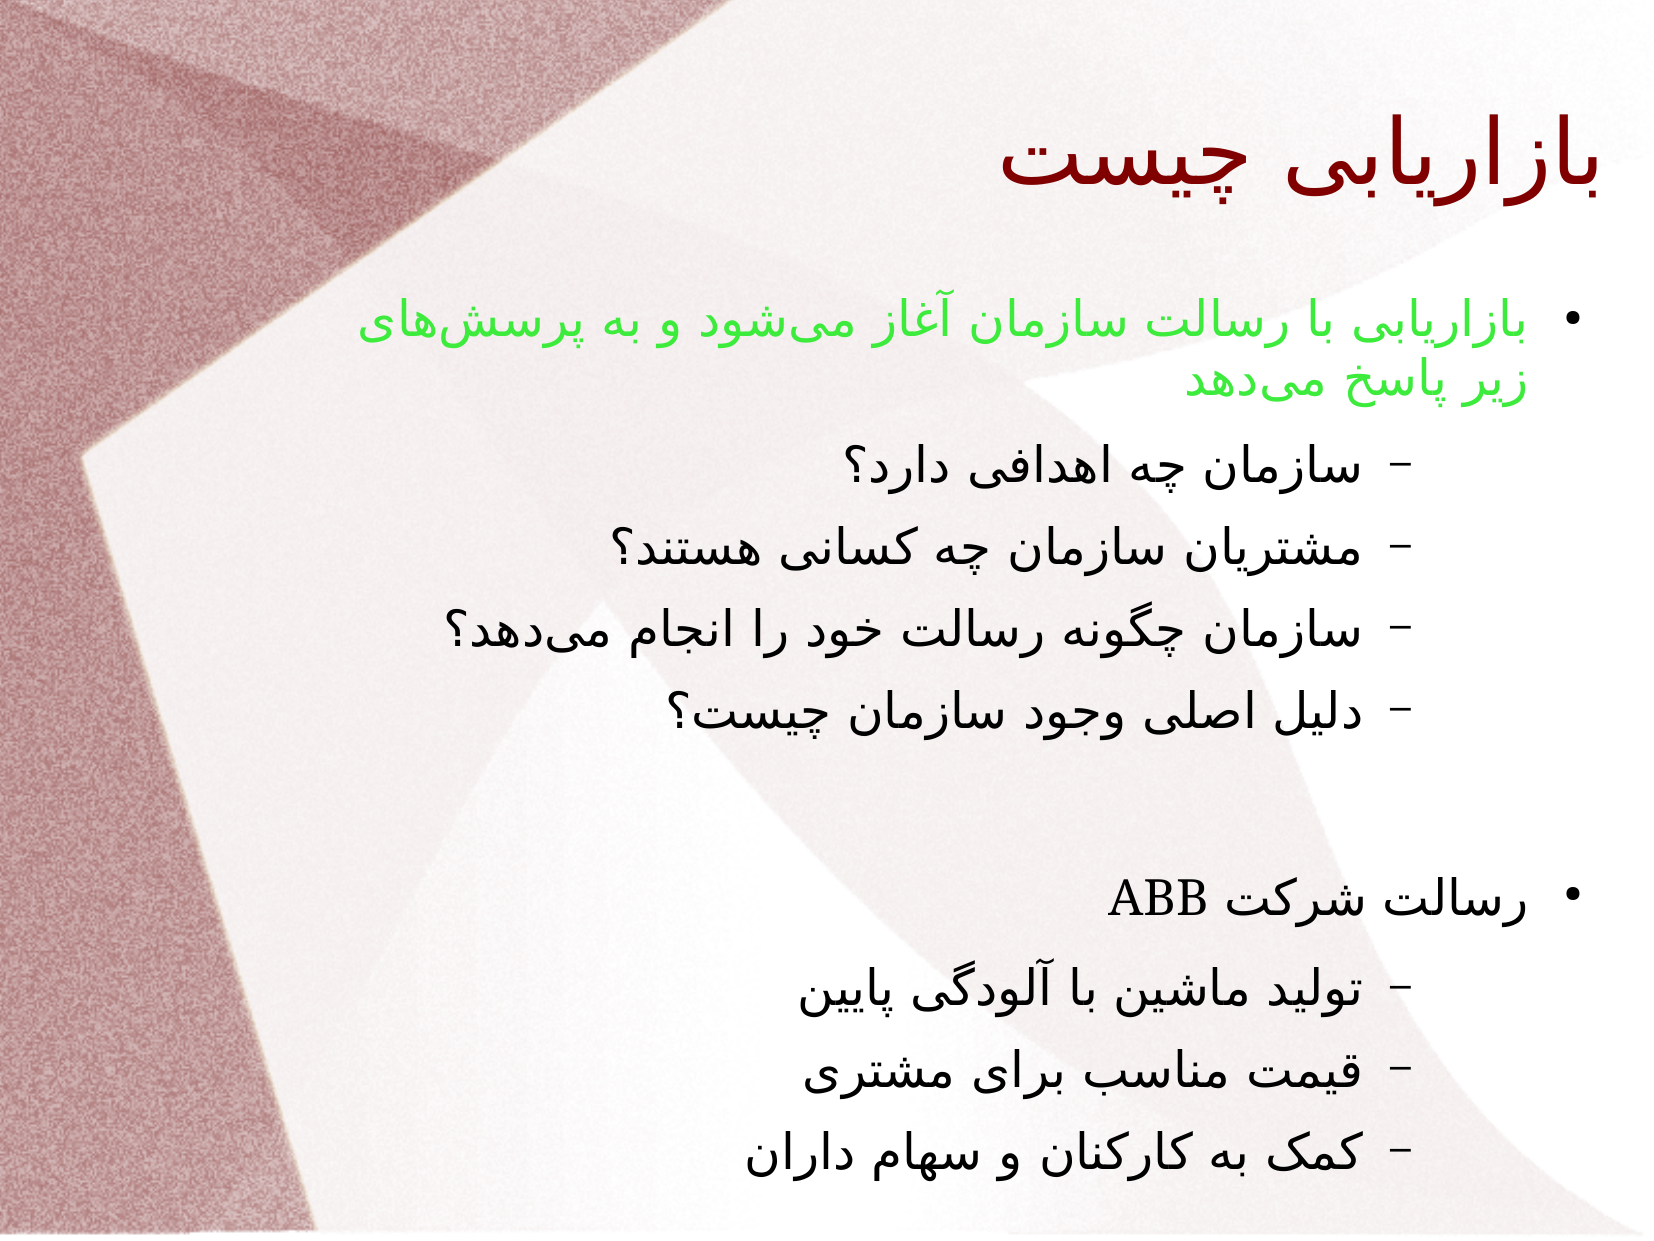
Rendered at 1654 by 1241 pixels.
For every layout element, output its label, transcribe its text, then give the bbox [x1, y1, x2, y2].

picture [0, 0, 1654, 1241]
title بازاریابی چیست [596, 49, 1606, 257]
list بازاریابی با رسالت سازمان آغاز می‌شود و به پرسش‌های زیر پاسخ می‌دهد سازمان چه اهدافی دارد؟ مشتریان سازمان چه کسانی هستند؟ سازمان چگونه رسالت خود را انجام می‌دهد؟ دلیل اصلی وجود سازمان چیست؟ رسالت شرکت ABB تولید ماشین با آلودگی پایین قیمت مناسب برای مشتری کمک به کارکنان و سهام داران [324, 290, 1600, 1195]
